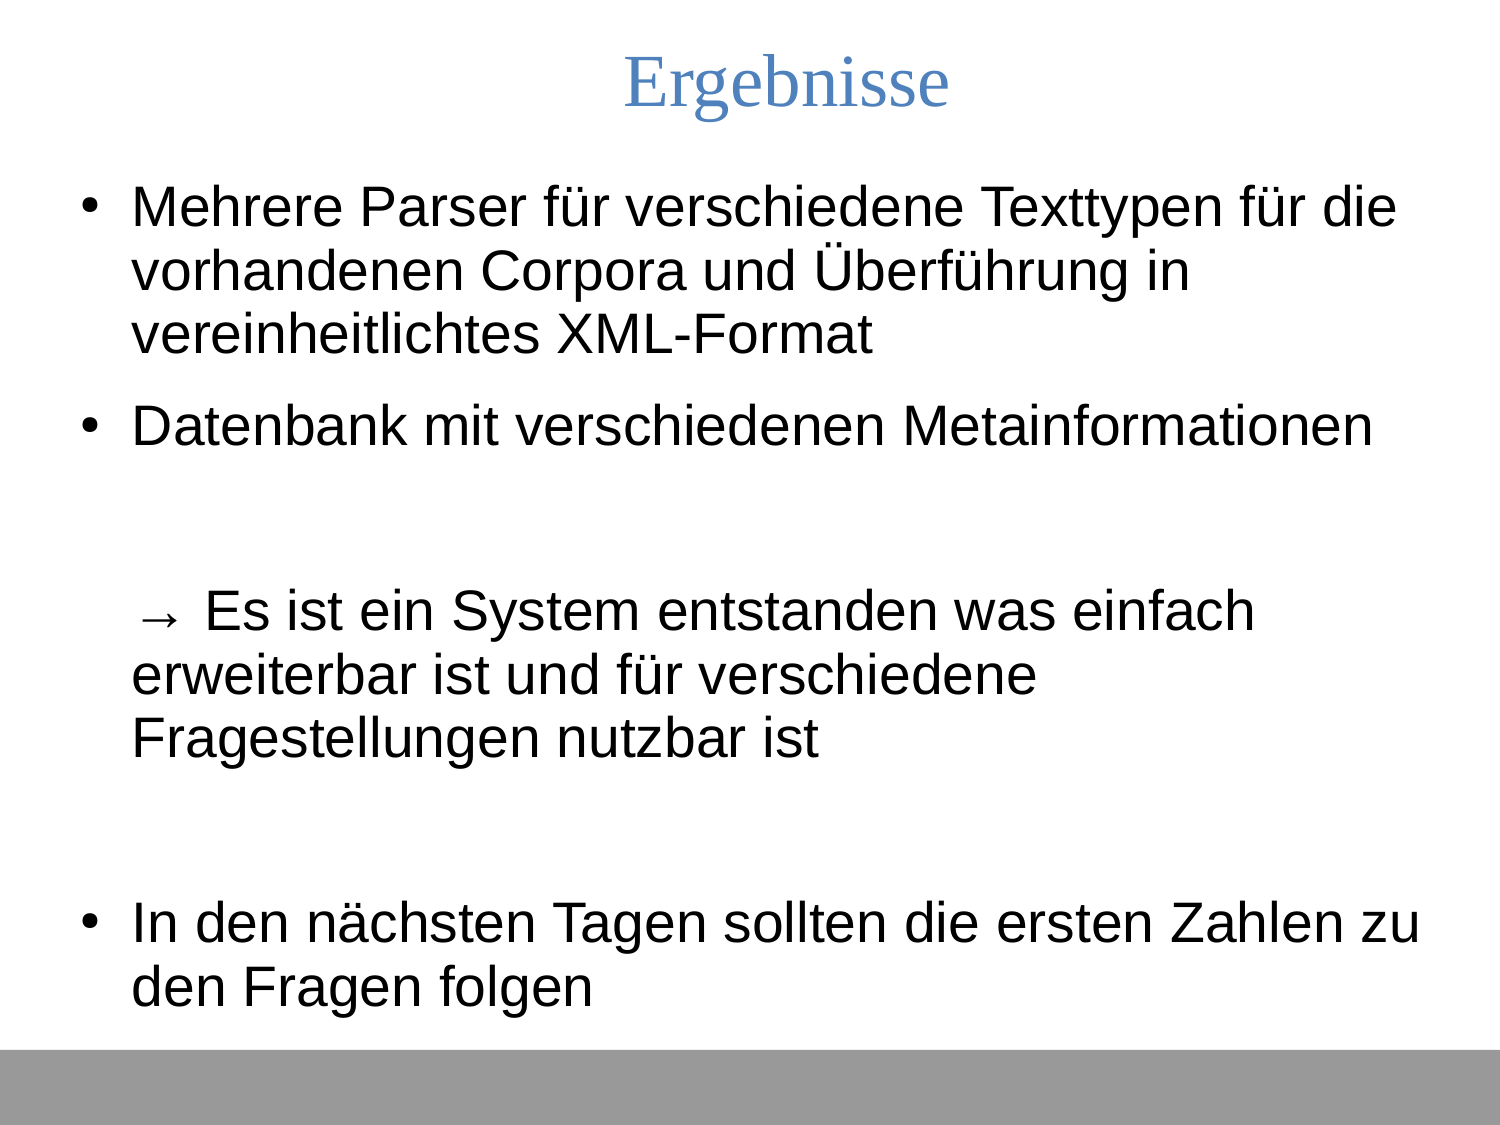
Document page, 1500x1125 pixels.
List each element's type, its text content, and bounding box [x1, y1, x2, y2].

list Mehrere Parser für verschiedene Texttypen für die vorhandenen Corpora und Überführung in vereinheitlichtes XML-Format Datenbank mit verschiedenen Metainformationen → Es ist ein System entstanden was einfach erweiterbar ist und für verschiedene Fragestellungen nutzbar ist In den nächsten Tagen sollten die ersten Zahlen zu den Fragen folgen [62, 174, 1450, 1025]
title Ergebnisse [62, 12, 1450, 150]
